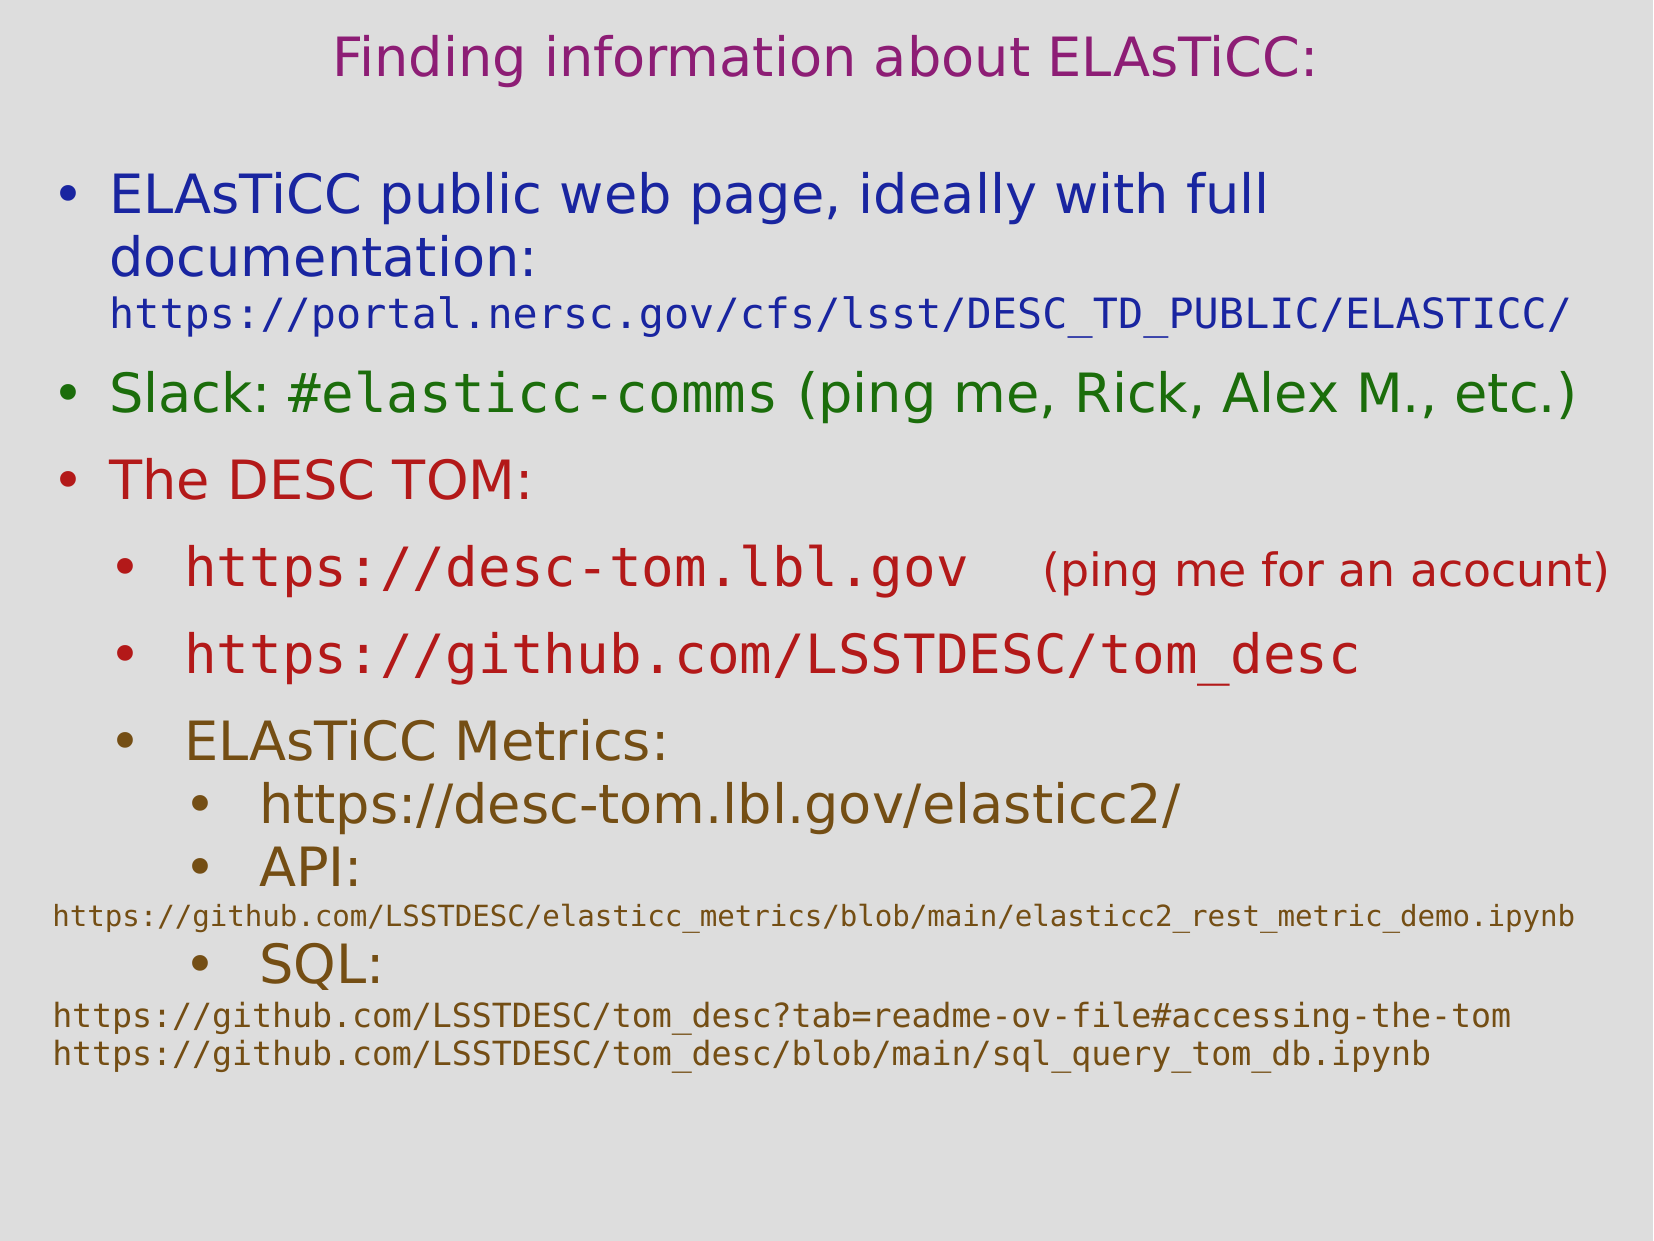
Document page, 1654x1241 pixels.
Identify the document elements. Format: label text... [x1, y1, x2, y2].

text_box • ELAsTiCC public web page, ideally with full documentation: https://portal.nersc.gov/cfs/lsst/DESC_TD_PUBLIC/ELASTICC/ • Slack: #elasticc-comms (ping me, Rick, Alex M., etc.) • The DESC TOM: • https://desc-tom.lbl.gov (ping me for an acocunt) • https://github.com/LSSTDESC/tom_desc • ELAsTiCC Metrics: • https://desc-tom.lbl.gov/elasticc2/ • API: https://github.com/LSSTDESC/elasticc_metrics/blob/main/elasticc2_rest_metric_demo.ipynb • SQL: https://github.com/LSSTDESC/tom_desc?tab=readme-ov-file#accessing-the-tom https://github.com/LSSTDESC/tom_desc/blob/main/sql_query_tom_db.ipynb [37, 156, 1651, 1207]
text_box Finding information about ELAsTiCC: [260, 18, 1393, 97]
